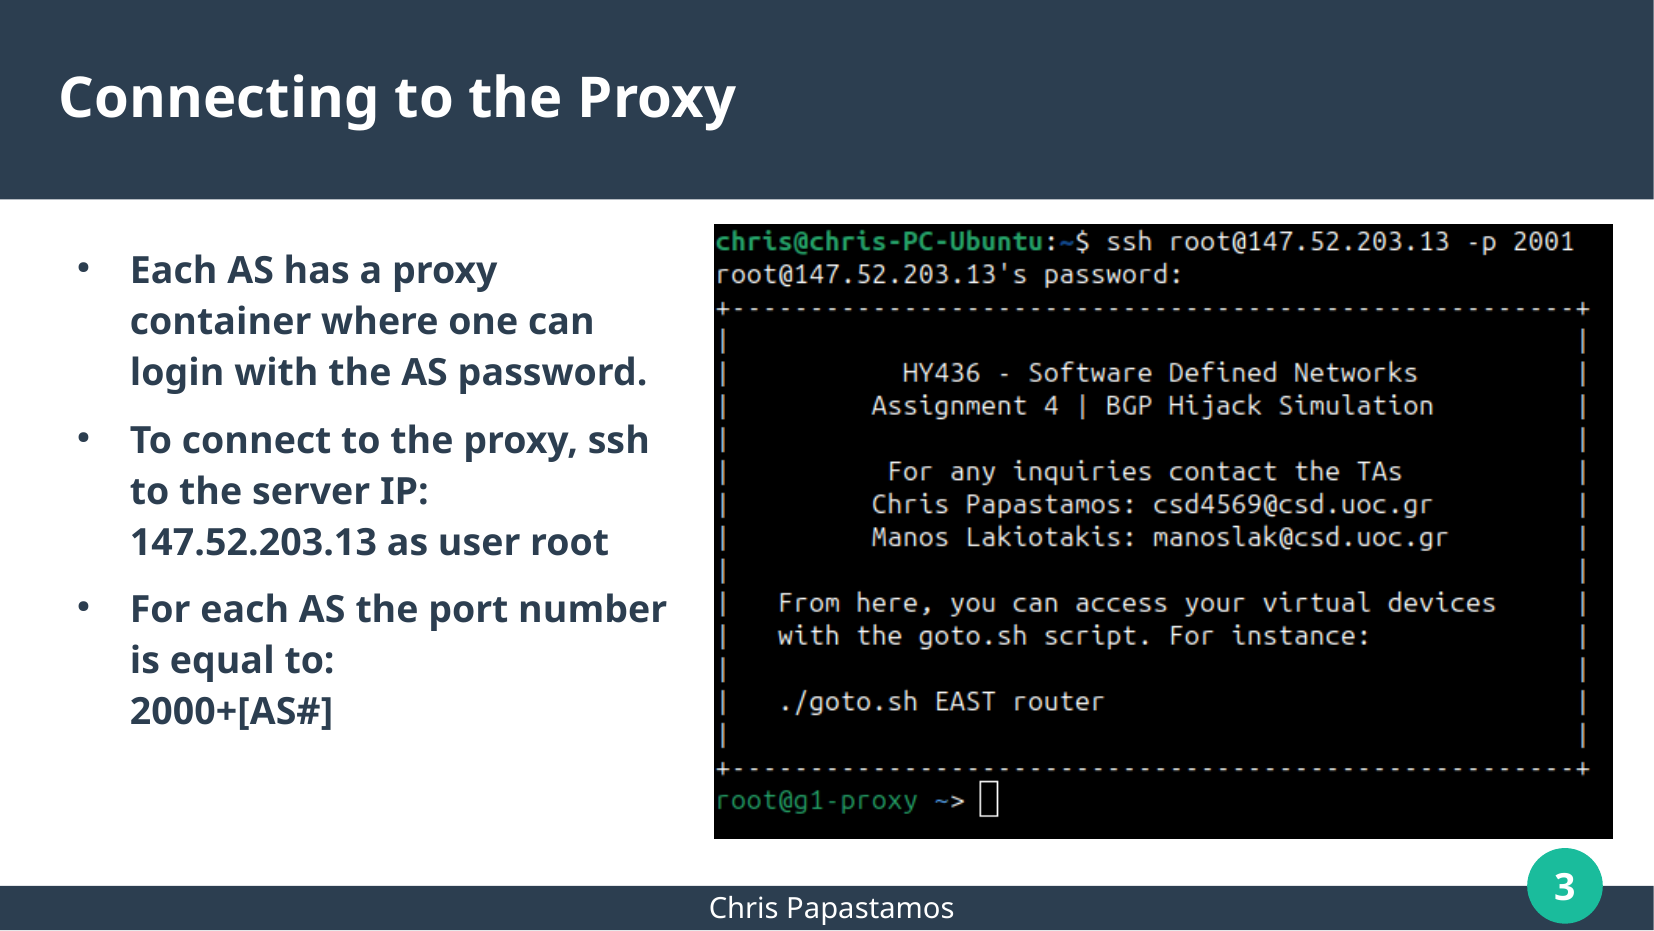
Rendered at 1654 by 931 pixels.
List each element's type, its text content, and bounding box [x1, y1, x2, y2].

picture [714, 224, 1613, 839]
text_box Chris Papastamos [638, 888, 1026, 926]
title Connecting to the Proxy [59, 37, 1595, 156]
list Each AS has a proxy container where one can login with the AS password. To connect to the proxy, ssh to the server IP: 147.52.203.13 as user root For each AS the port number is equal to: 2000+[AS#] [59, 243, 676, 864]
